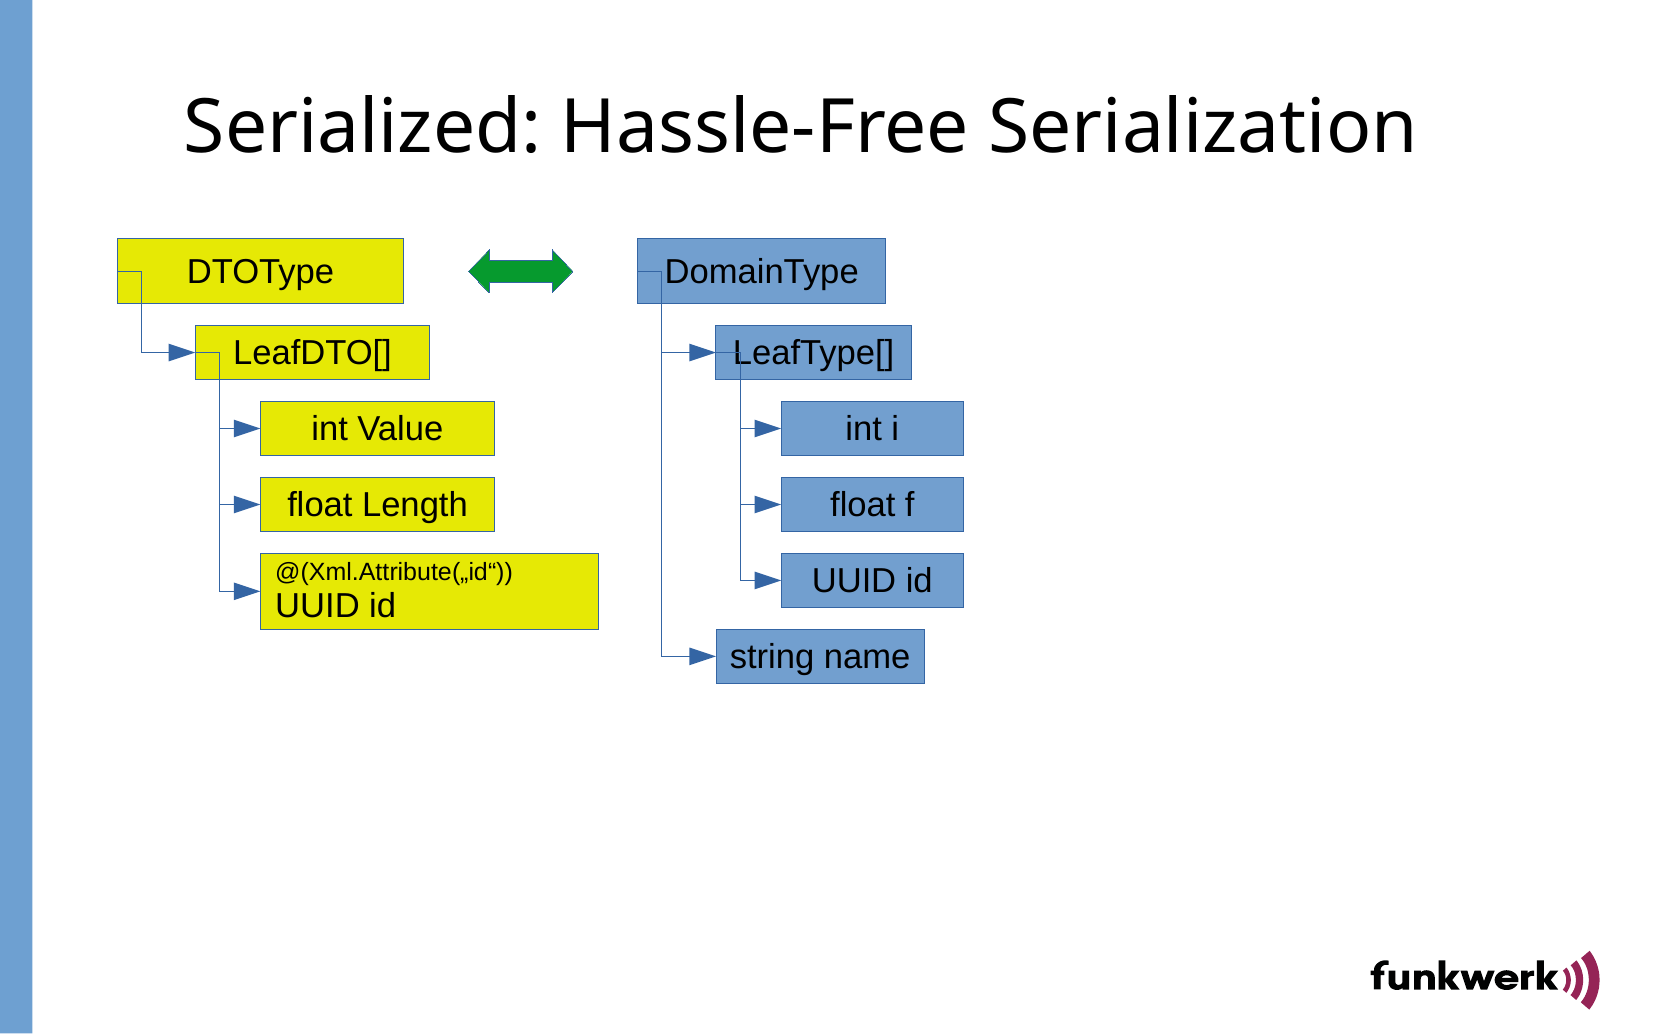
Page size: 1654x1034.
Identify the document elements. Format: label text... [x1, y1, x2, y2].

text_box LeafType[] [715, 353, 740, 380]
text_box Serialized: Hassle-Free Serialization [169, 65, 1546, 221]
text_box DomainType [637, 238, 886, 304]
text_box DomainType [637, 272, 661, 304]
text_box LeafType[] [715, 325, 912, 380]
text_box float f [781, 477, 964, 532]
text_box DTOType [117, 238, 404, 304]
text_box UUID id [781, 553, 964, 608]
text_box [468, 249, 573, 293]
text_box int i [781, 401, 964, 456]
text_box float Length [260, 477, 495, 532]
text_box LeafDTO[] [195, 353, 219, 380]
text_box int Value [260, 401, 495, 456]
text_box LeafDTO[] [195, 325, 430, 380]
text_box DTOType [117, 272, 141, 304]
text_box string name [716, 629, 925, 684]
text_box @(Xml.Attribute(„id“)) UUID id [260, 553, 599, 630]
